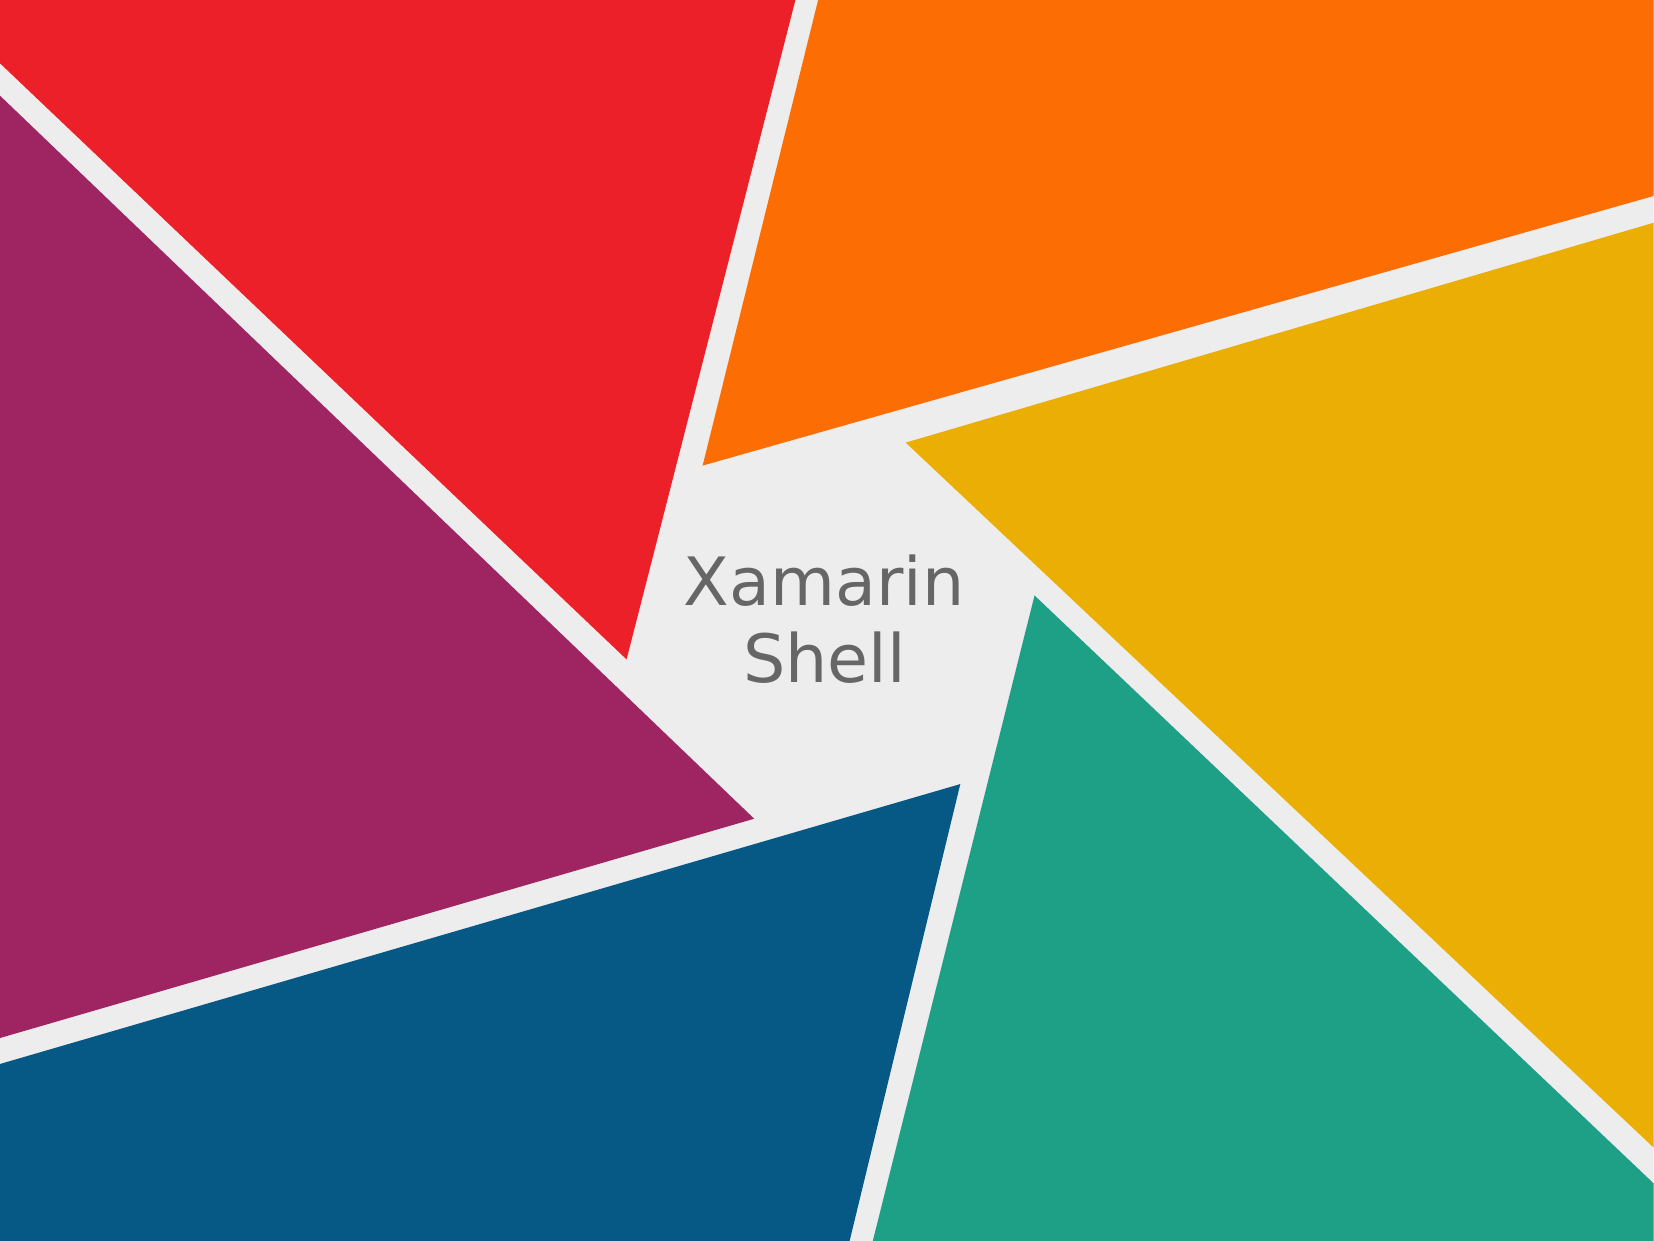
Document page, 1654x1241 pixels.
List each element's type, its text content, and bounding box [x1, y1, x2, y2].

subtitle Xamarin Shell [614, 418, 1035, 824]
